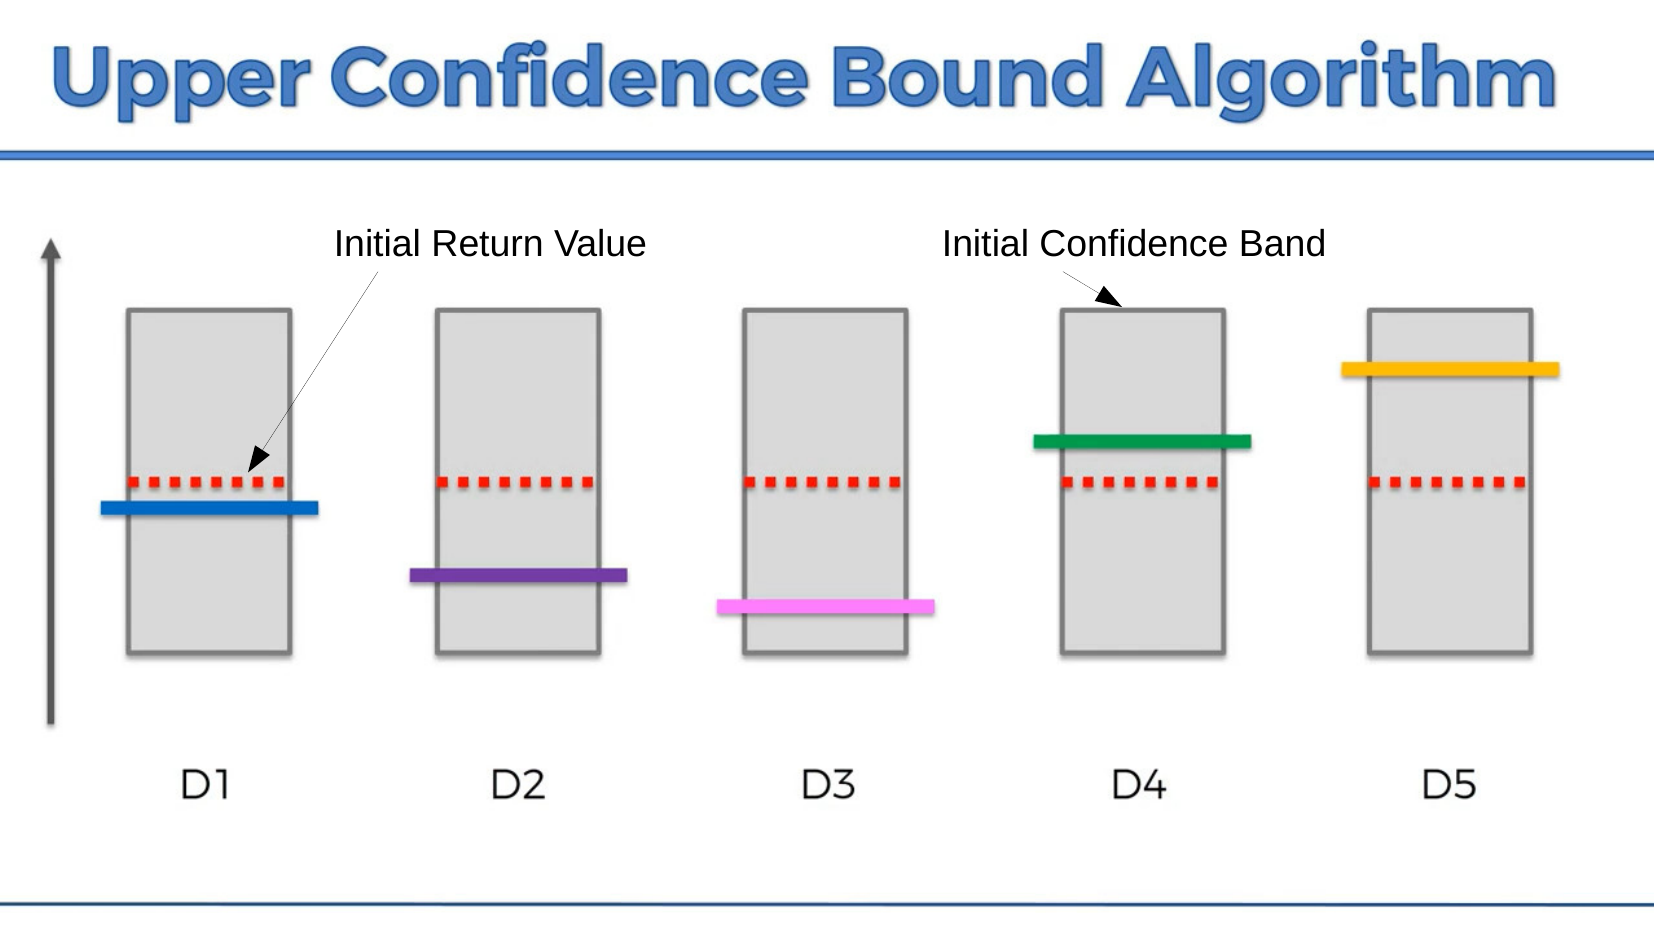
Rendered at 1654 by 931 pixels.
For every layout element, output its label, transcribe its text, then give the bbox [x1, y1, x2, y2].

picture [0, 23, 1654, 913]
text_box Initial Confidence Band [927, 214, 1342, 272]
text_box Initial Return Value [318, 214, 662, 272]
